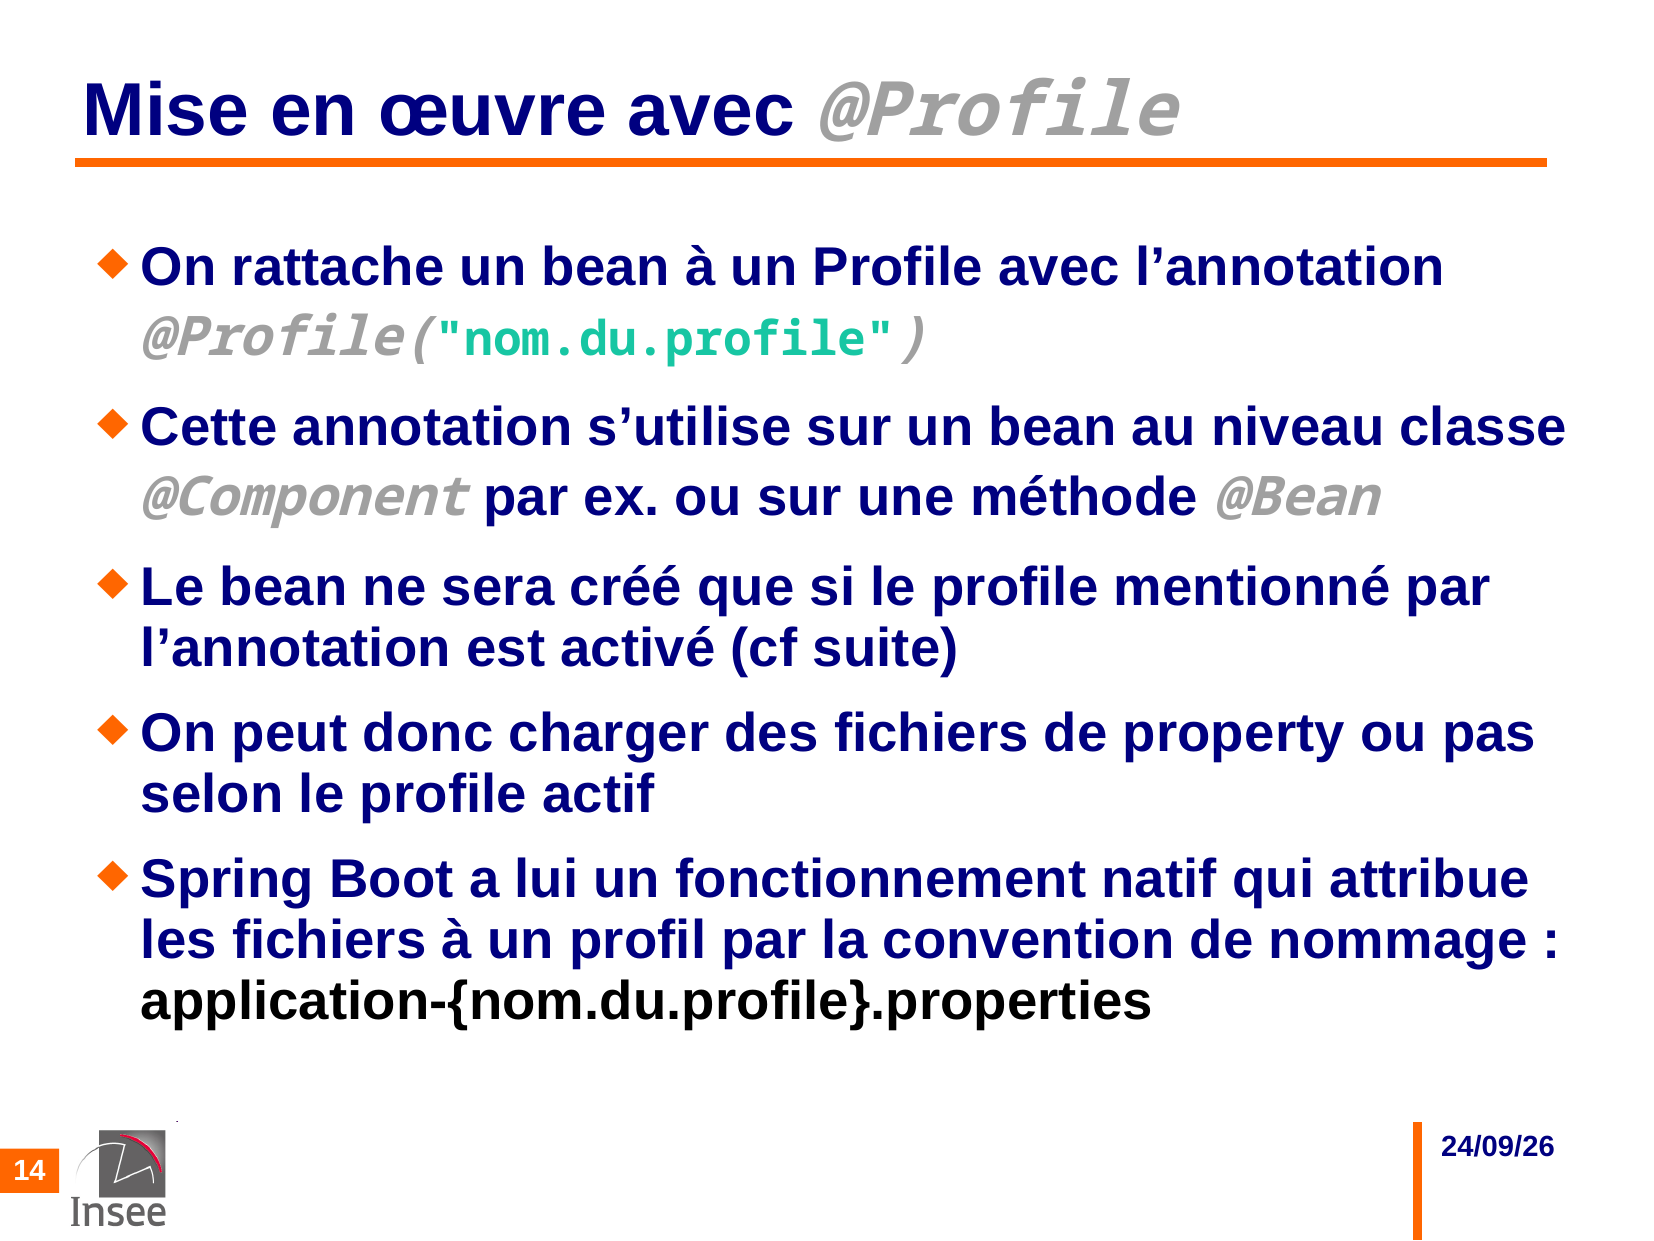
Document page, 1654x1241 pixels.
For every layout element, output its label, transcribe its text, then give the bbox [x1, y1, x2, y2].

picture [62, 1121, 178, 1241]
title Mise en œuvre avec @Profile [82, 49, 1619, 163]
list On rattache un bean à un Profile avec l’annotation @Profile("nom.du.profile") Cette annotation s’utilise sur un bean au niveau classe @Component par ex. ou sur une méthode @Bean Le bean ne sera créé que si le profile mentionné par l’annotation est activé (cf suite) On peut donc charger des fichiers de property ou pas selon le profile actif Spring Boot a lui un fonctionnement natif qui attribue les fichiers à un profil par la convention de nommage : application-{nom.du.profile}.properties [82, 236, 1571, 1052]
